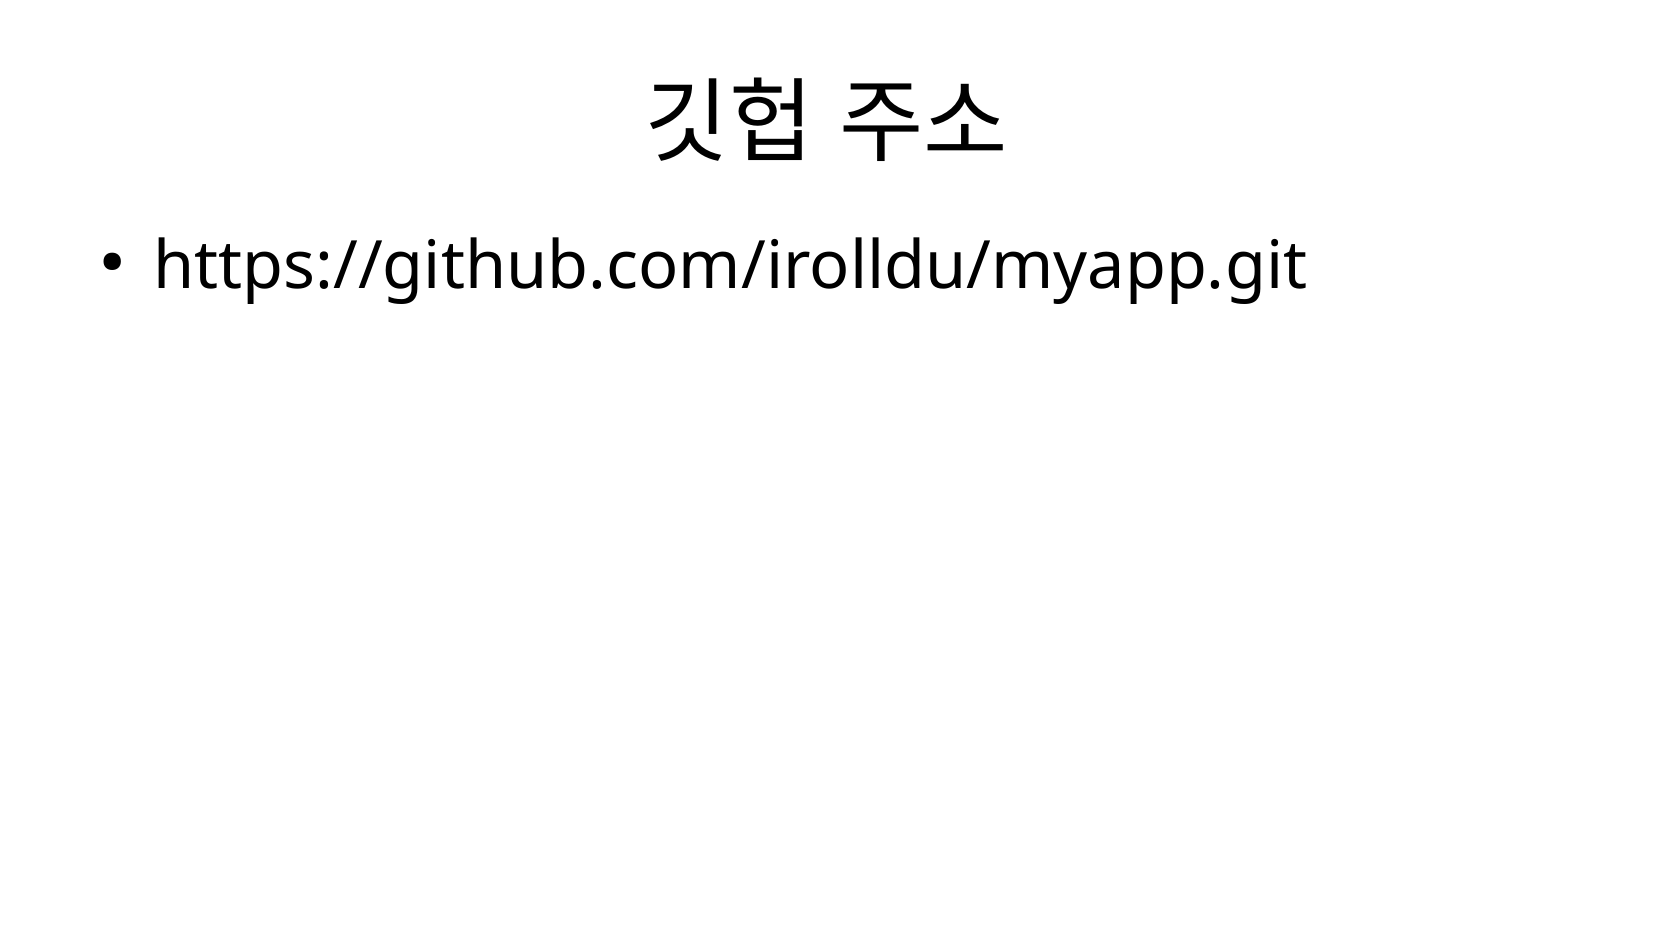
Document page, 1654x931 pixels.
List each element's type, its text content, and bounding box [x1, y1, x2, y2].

title 깃헙 주소 [82, 37, 1571, 193]
list https://github.com/irolldu/myapp.git [82, 217, 1571, 886]
